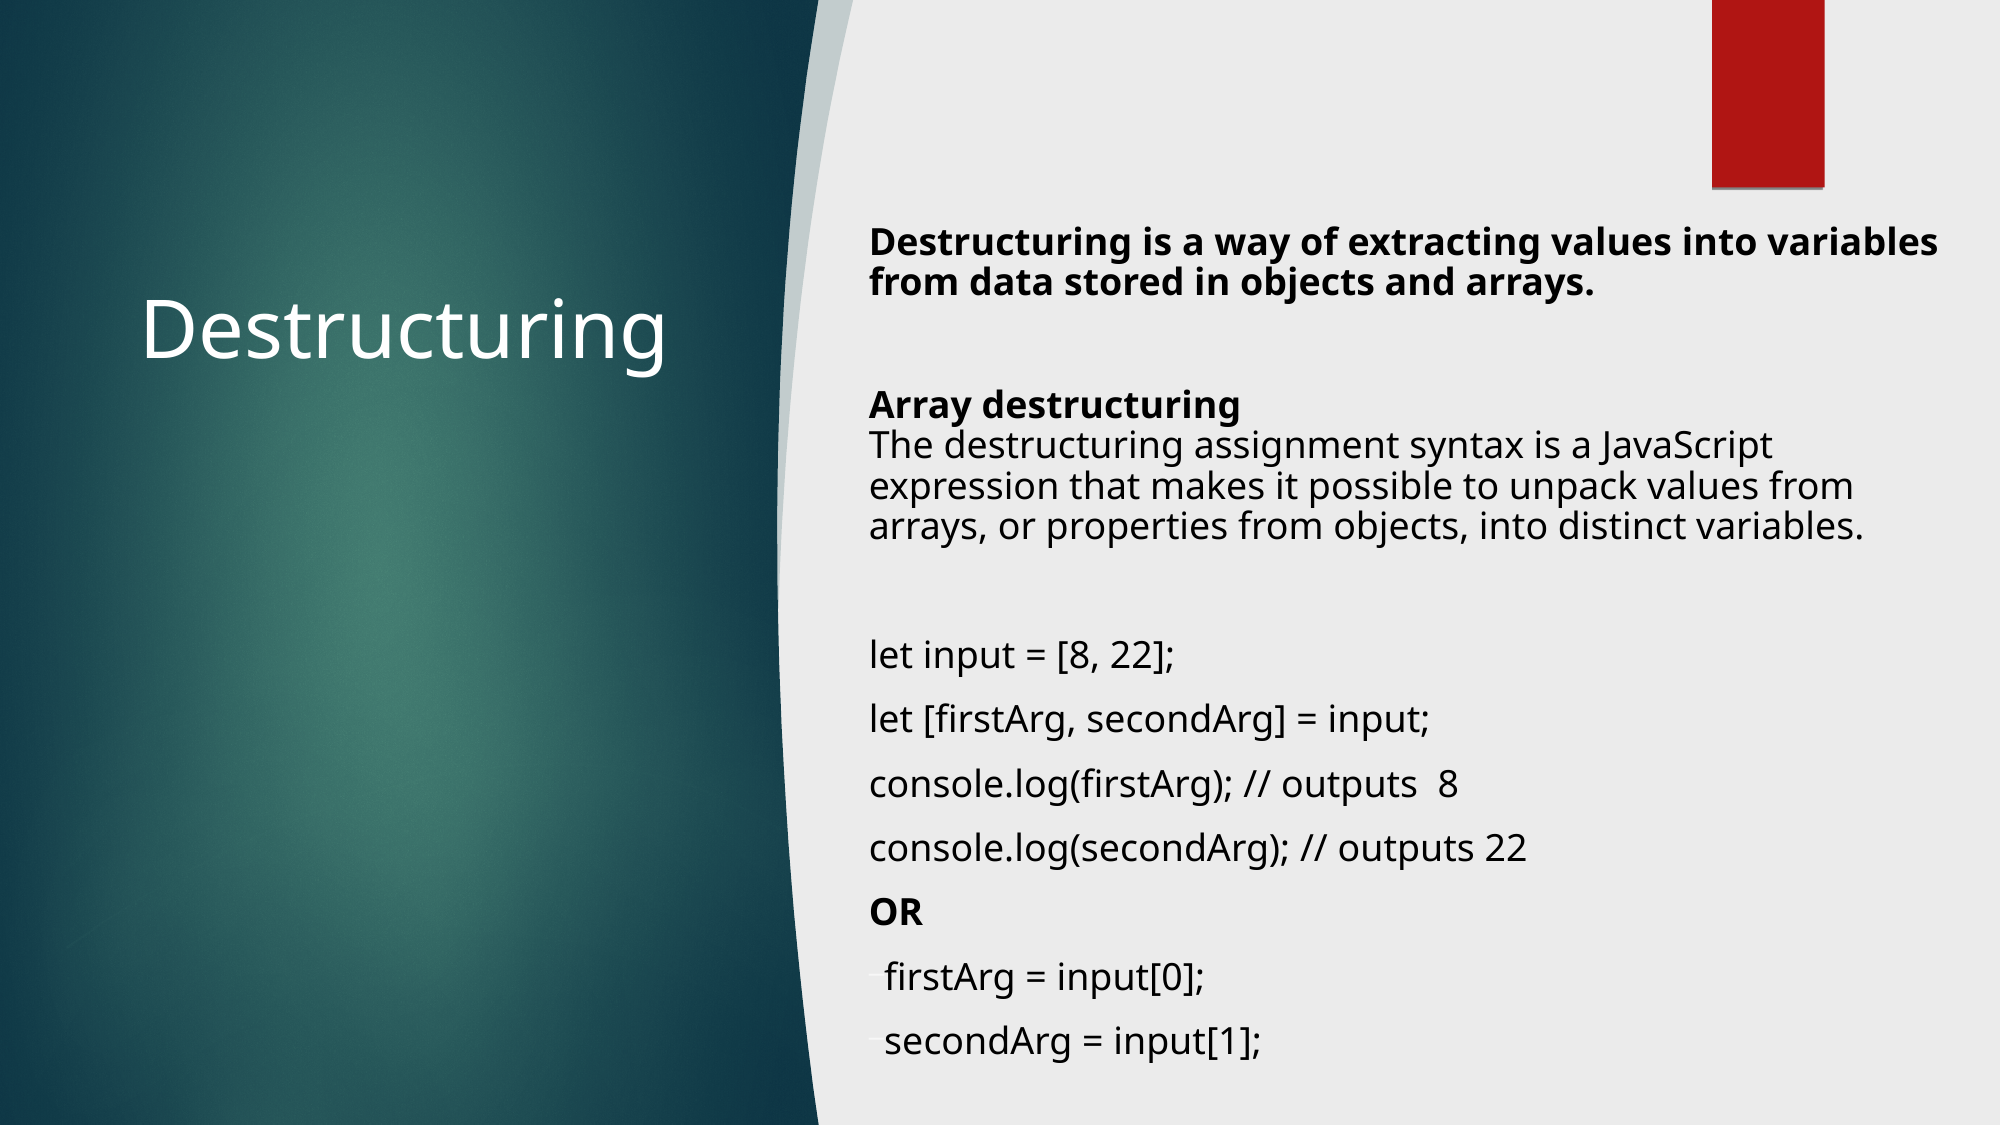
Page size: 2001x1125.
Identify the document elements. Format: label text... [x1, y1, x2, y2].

text_box [0, 0, 2000, 1125]
title Destructuring [107, 270, 685, 1004]
list Destructuring is a way of extracting values into variables from data stored in objects and arrays. Array destructuring The destructuring assignment syntax is a JavaScript expression that makes it possible to unpack values from arrays, or properties from objects, into distinct variables. let input = [8, 22]; let [firstArg, secondArg] = input; console.log(firstArg); // outputs 8 console.log(secondArg); // outputs 22 OR firstArg = input[0]; secondArg = input[1]; [853, 215, 1978, 1102]
